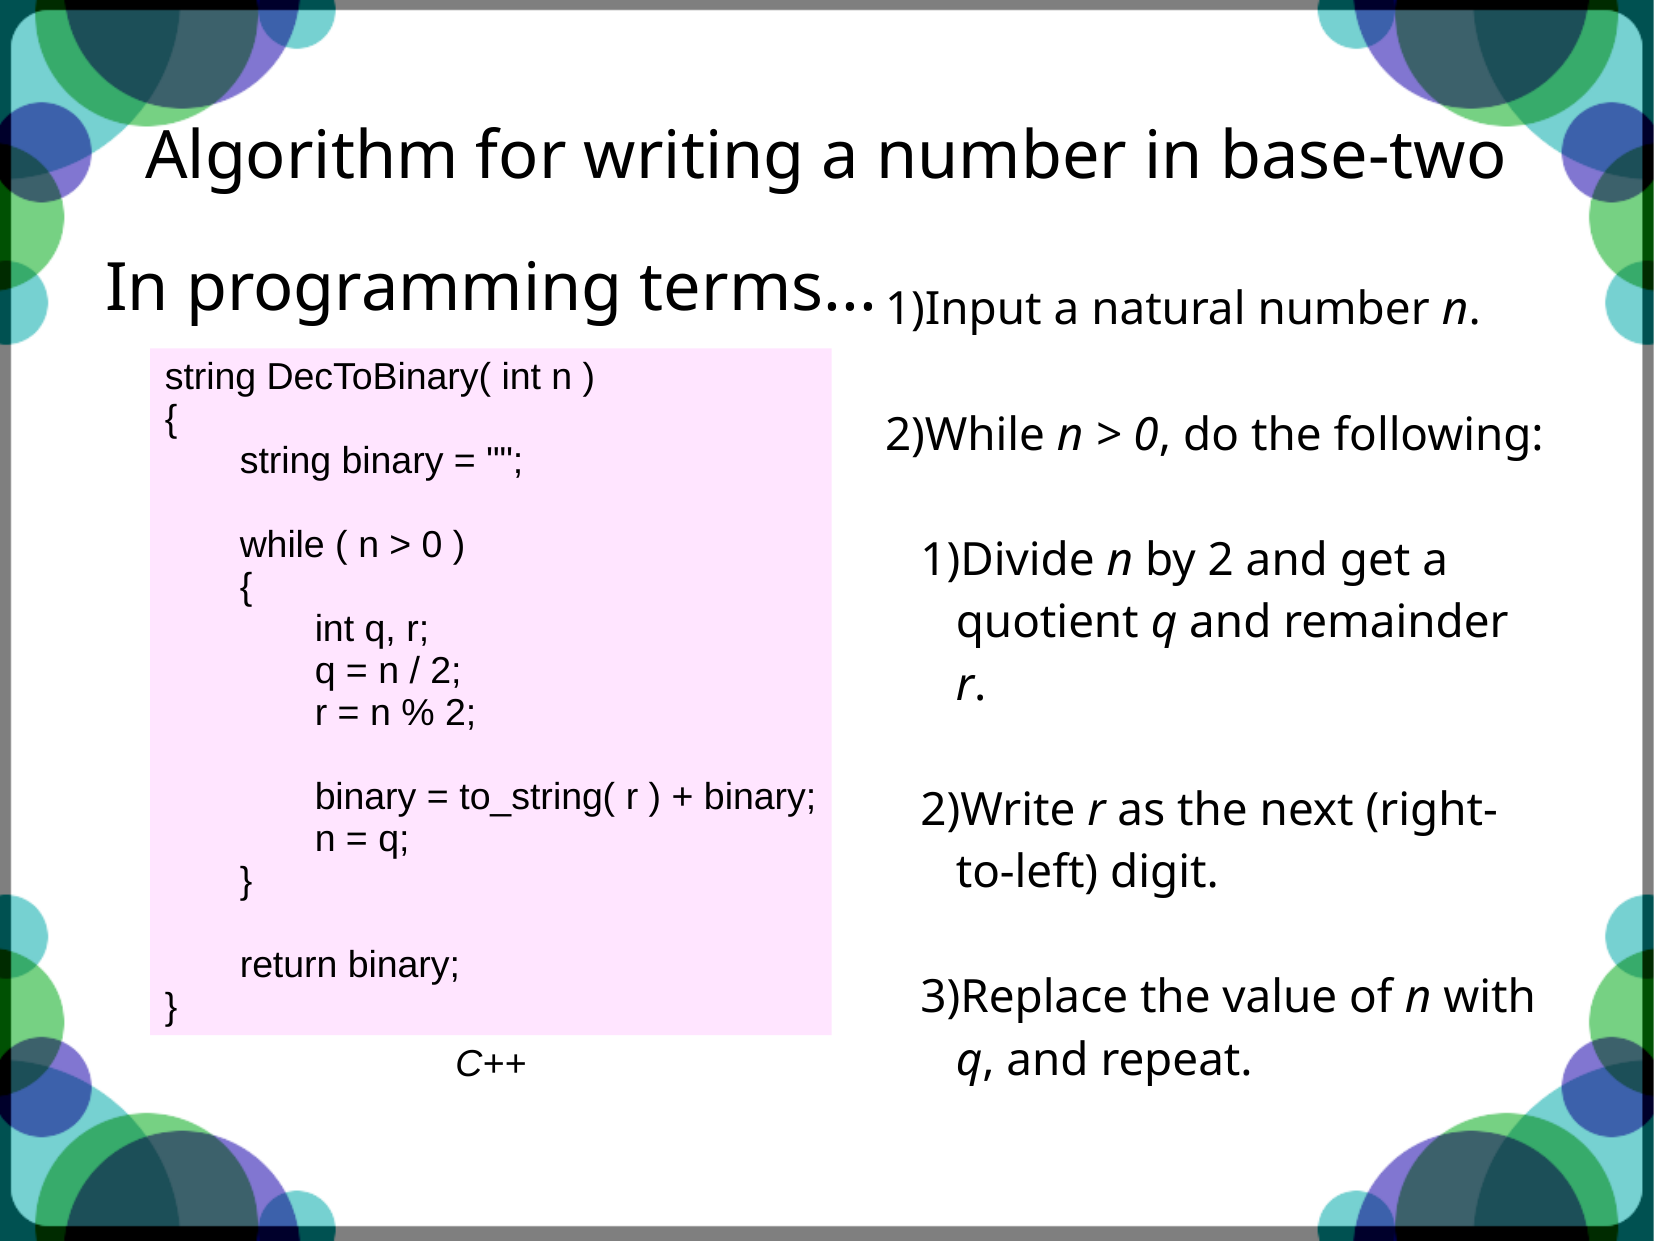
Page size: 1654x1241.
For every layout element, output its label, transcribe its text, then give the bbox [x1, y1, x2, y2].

text_box Input a natural number n. While n > 0, do the following: Divide n by 2 and get a quotient q and remainder r. Write r as the next (right-to-left) digit. Replace the value of n with q, and repeat. [885, 345, 1546, 1021]
picture [0, 0, 1654, 1241]
text_box string DecToBinary( int n ) { string binary = ""; while ( n > 0 ) { int q, r; q = n / 2; r = n % 2; binary = to_string( r ) + binary; n = q; } return binary; } [150, 348, 832, 1035]
title Algorithm for writing a number in base-two [82, 49, 1571, 257]
text_box In programming terms... [105, 210, 1576, 361]
text_box C++ [150, 1035, 832, 1092]
